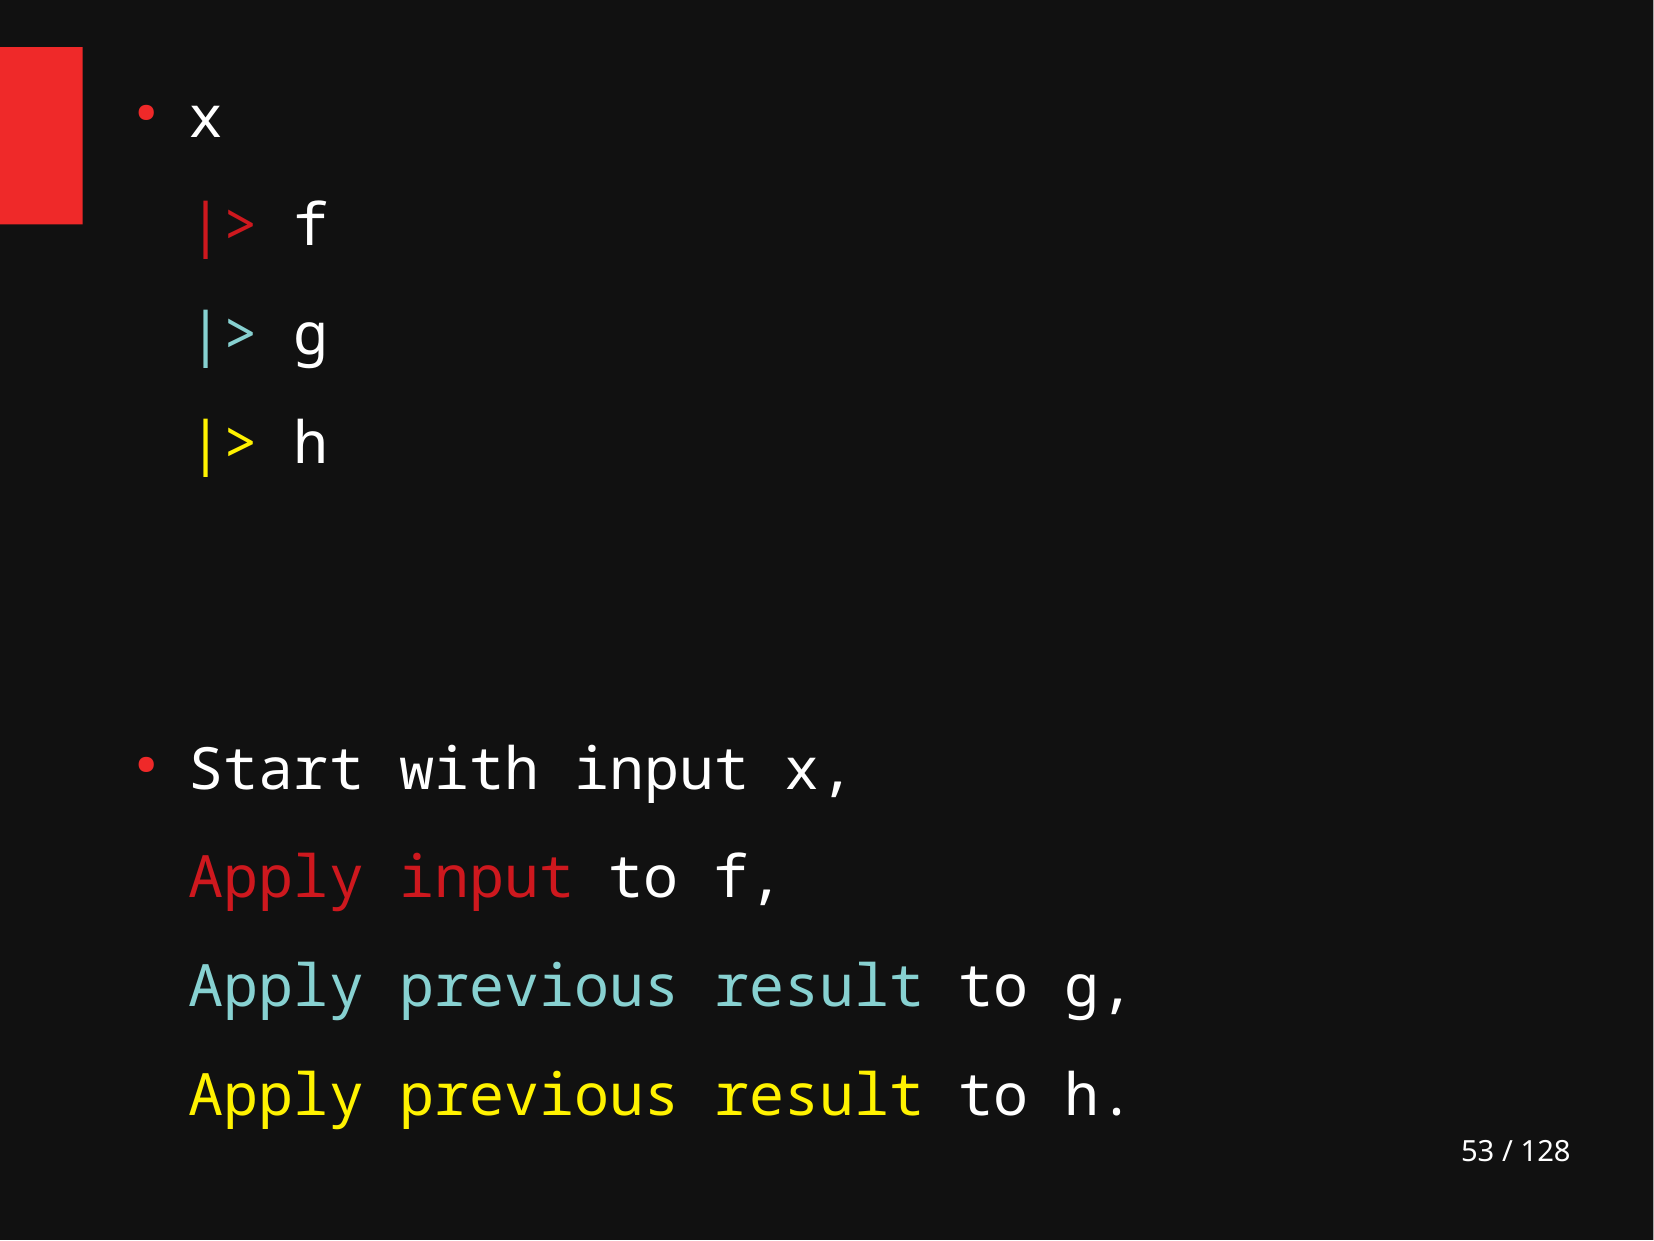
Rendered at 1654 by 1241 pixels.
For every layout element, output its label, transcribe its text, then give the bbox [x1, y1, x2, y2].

list x |> f |> g |> h Start with input x, Apply input to f, Apply previous result to g, Apply previous result to h. [118, 75, 1536, 1074]
